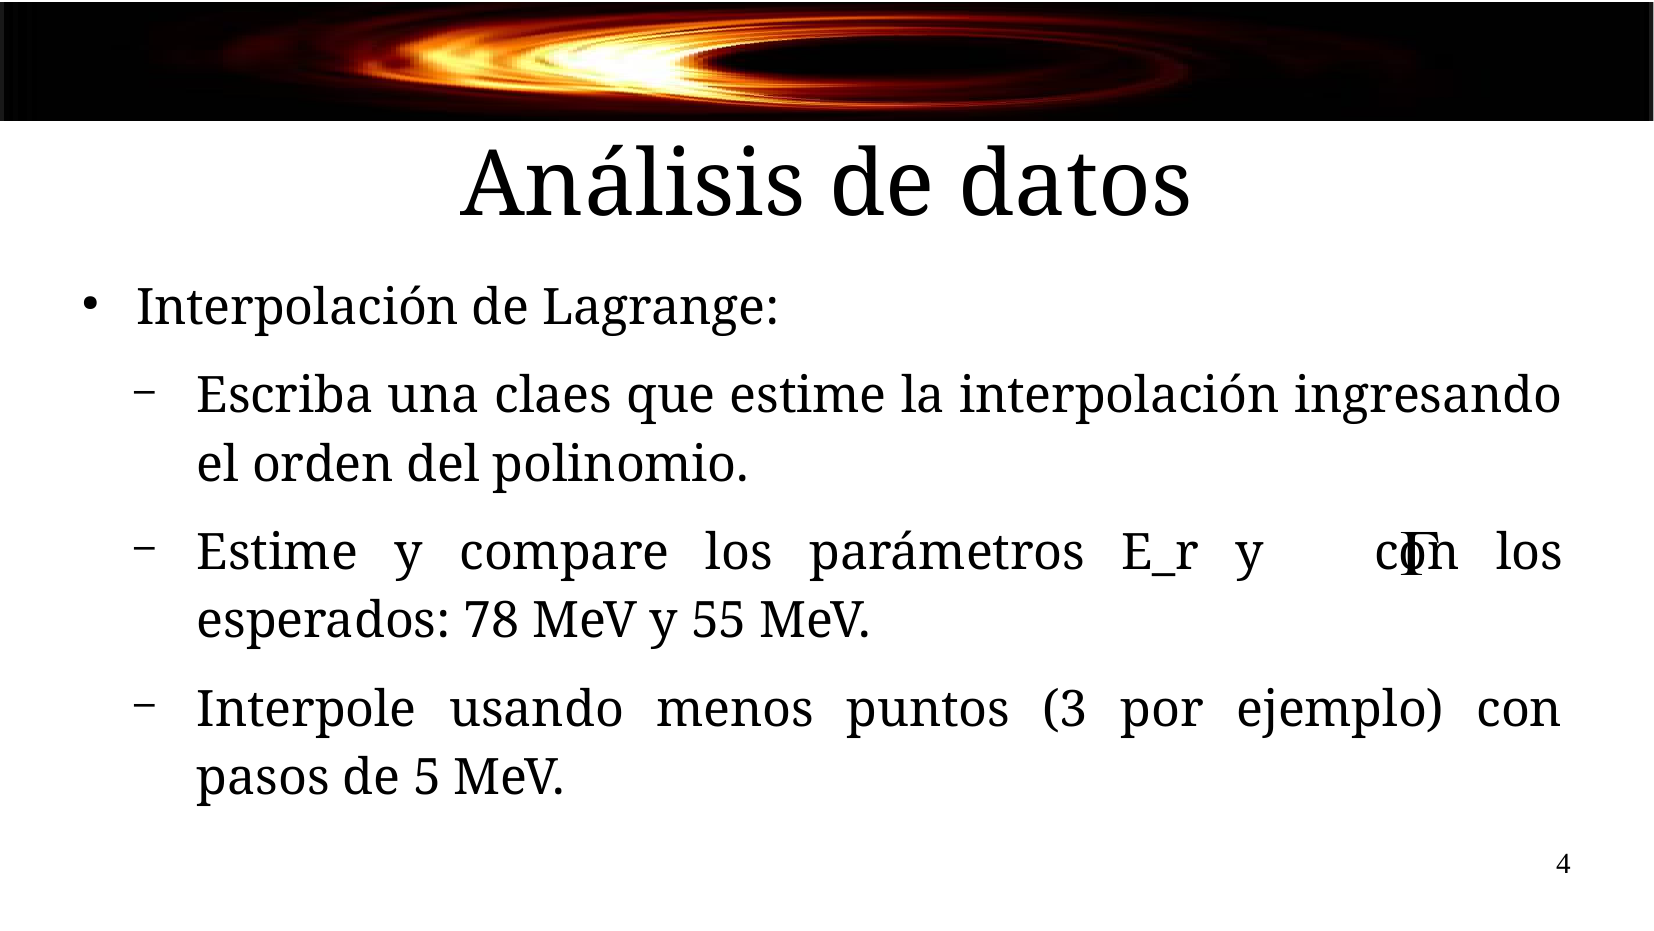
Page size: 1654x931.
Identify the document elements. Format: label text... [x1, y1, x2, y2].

list Interpolación de Lagrange: Escriba una claes que estime la interpolación ingresando el orden del polinomio. Estime y compare los parámetros E_r y G con los esperados: 78 MeV y 55 MeV. Interpole usando menos puntos (3 por ejemplo) con pasos de 5 MeV. [75, 270, 1564, 811]
chart [1382, 529, 1460, 580]
picture [0, 2, 1654, 121]
title Análisis de datos [82, 121, 1571, 258]
